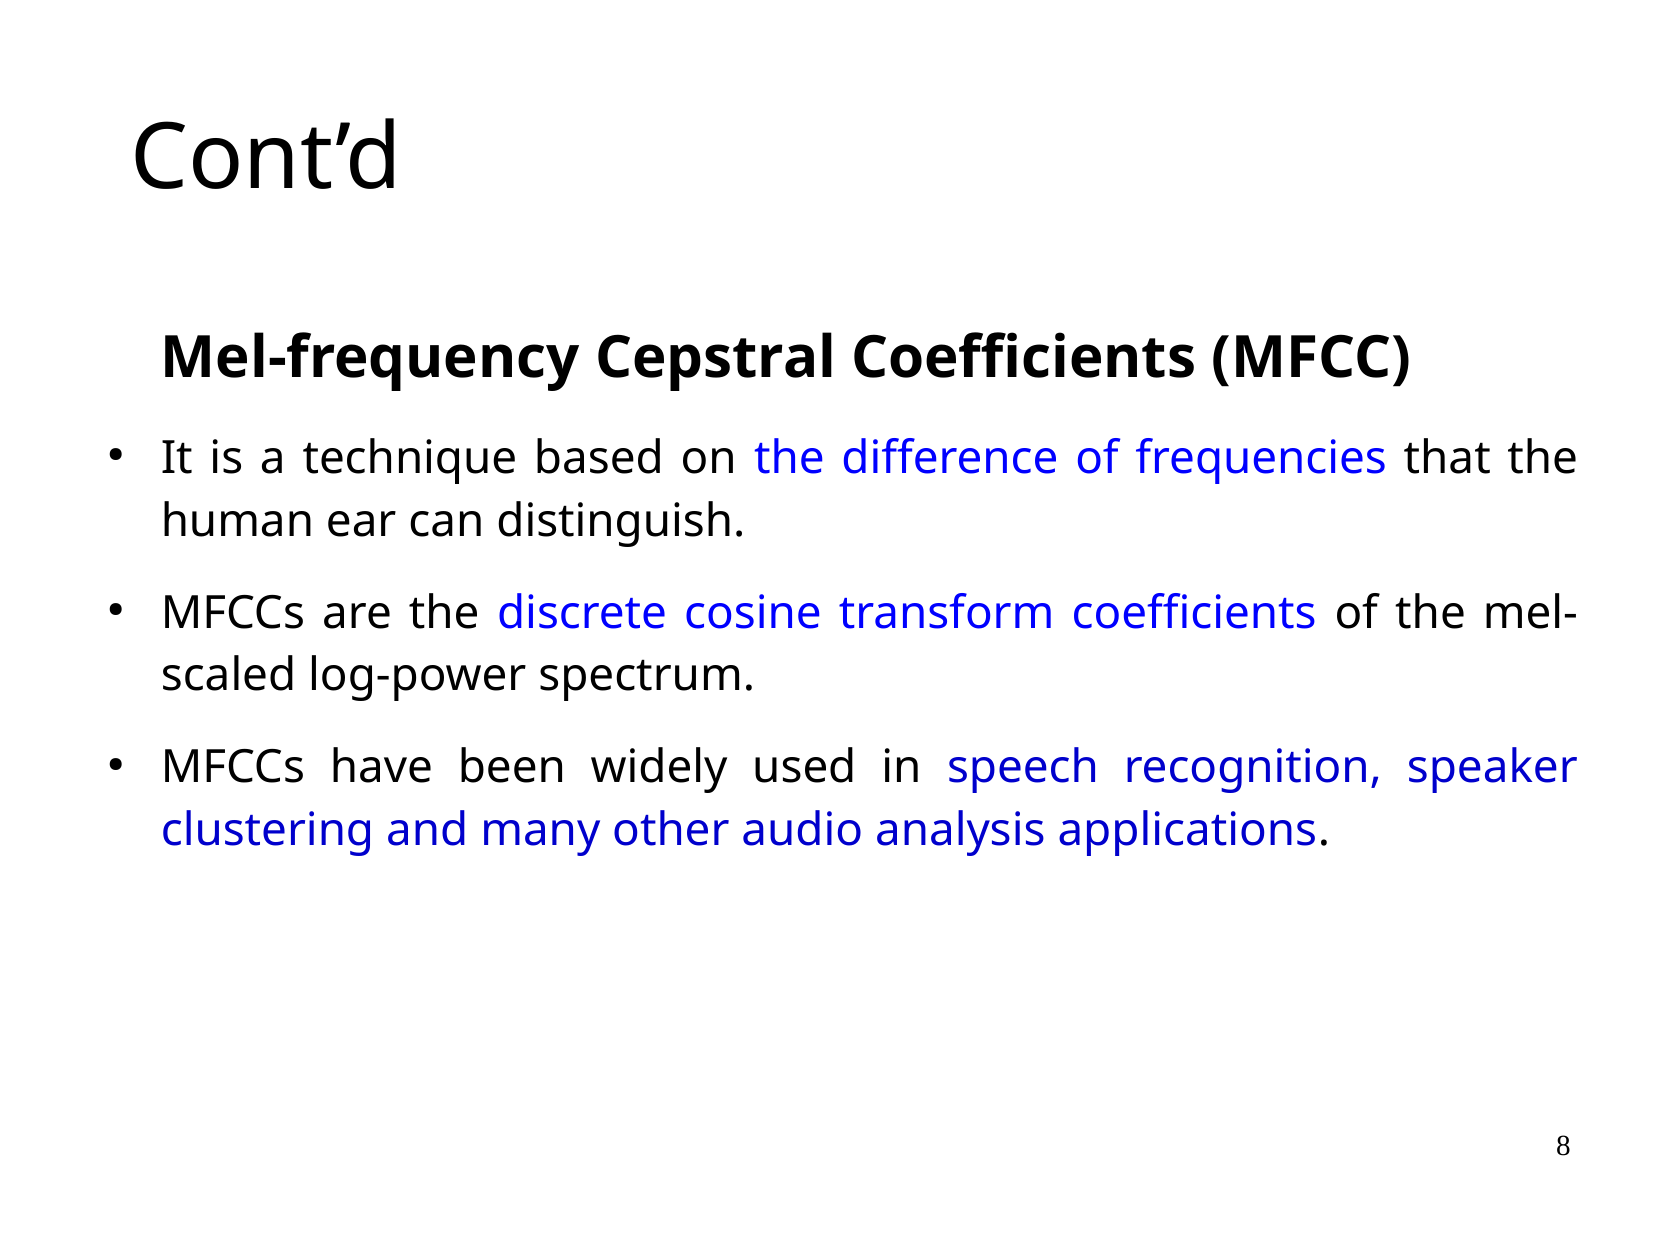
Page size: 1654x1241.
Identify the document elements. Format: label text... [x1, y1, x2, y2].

title Cont’d [82, 49, 1571, 257]
list Mel-frequency Cepstral Coefficients (MFCC) It is a technique based on the difference of frequencies that the human ear can distinguish. MFCCs are the discrete cosine transform coefficients of the mel-scaled log-power spectrum. MFCCs have been widely used in speech recognition, speaker clustering and many other audio analysis applications. [90, 315, 1579, 1036]
